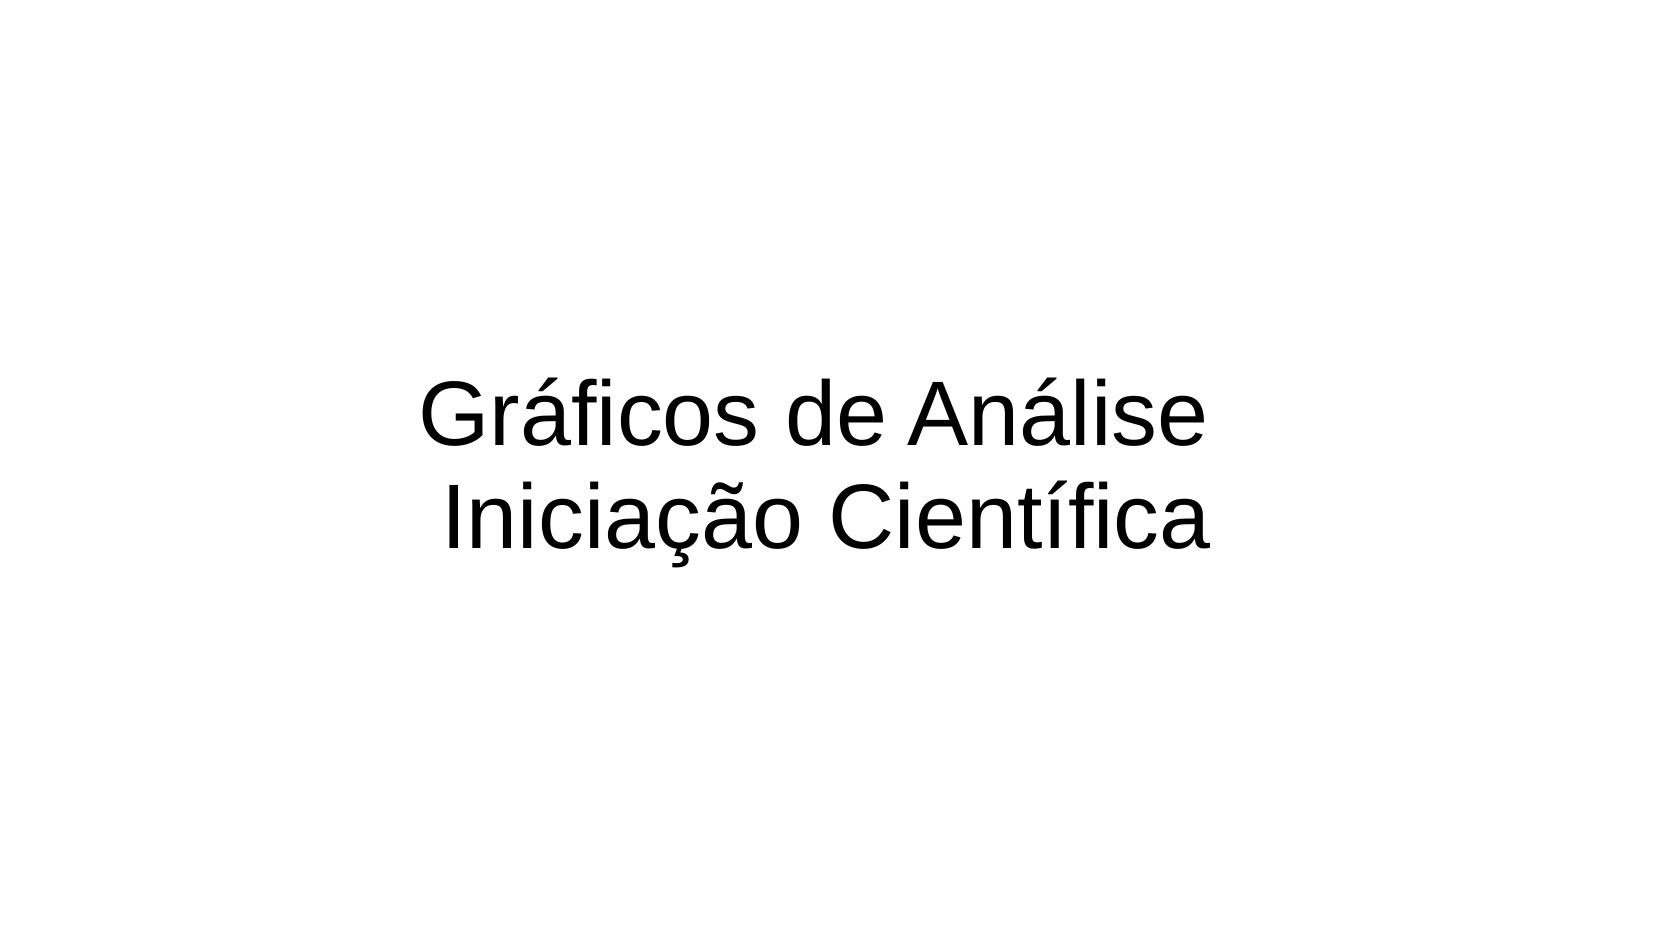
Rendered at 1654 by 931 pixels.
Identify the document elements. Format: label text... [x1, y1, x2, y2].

title Gráficos de Análise Iniciação Científica [82, 362, 1571, 568]
